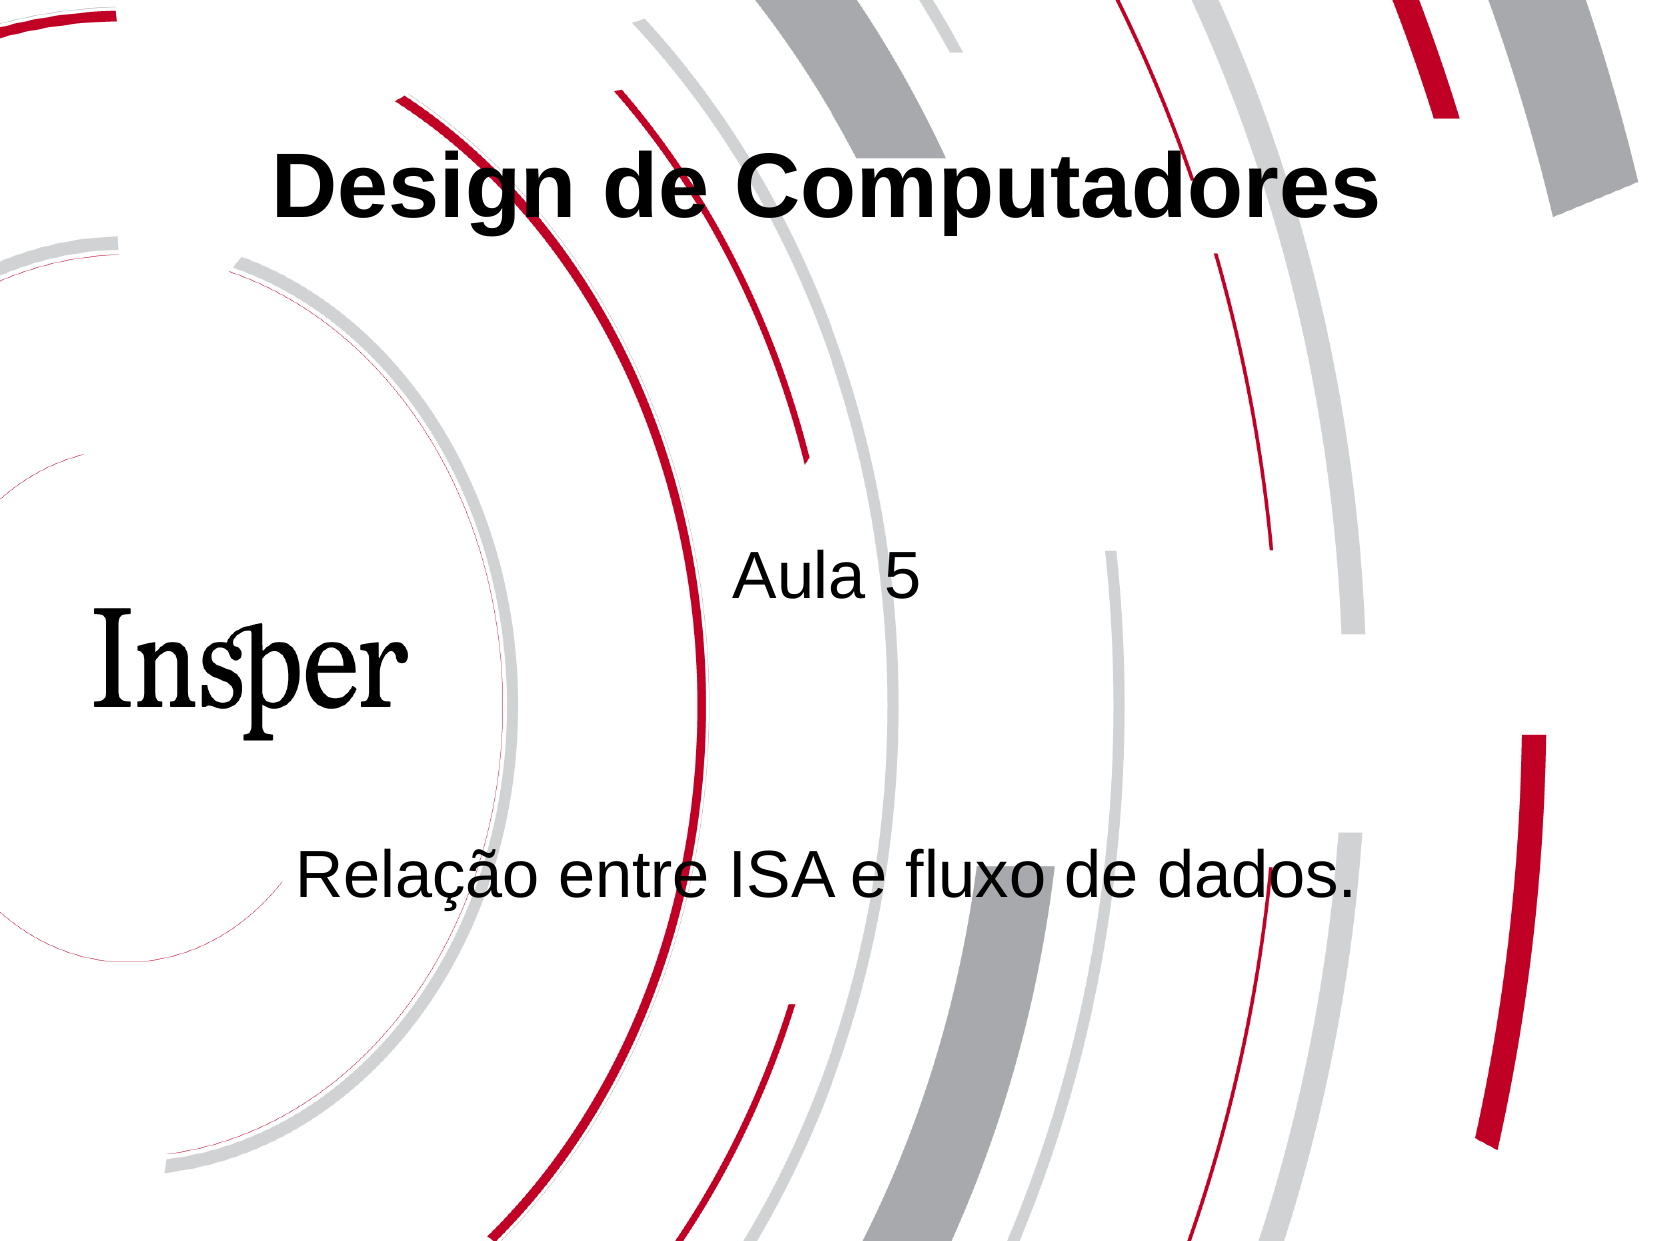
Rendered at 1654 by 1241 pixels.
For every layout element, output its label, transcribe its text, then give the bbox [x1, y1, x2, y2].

title Design de Computadores [113, 65, 1540, 290]
picture [0, 0, 1654, 1241]
subtitle Aula 5 Relação entre ISA e fluxo de dados. [82, 290, 1571, 1010]
